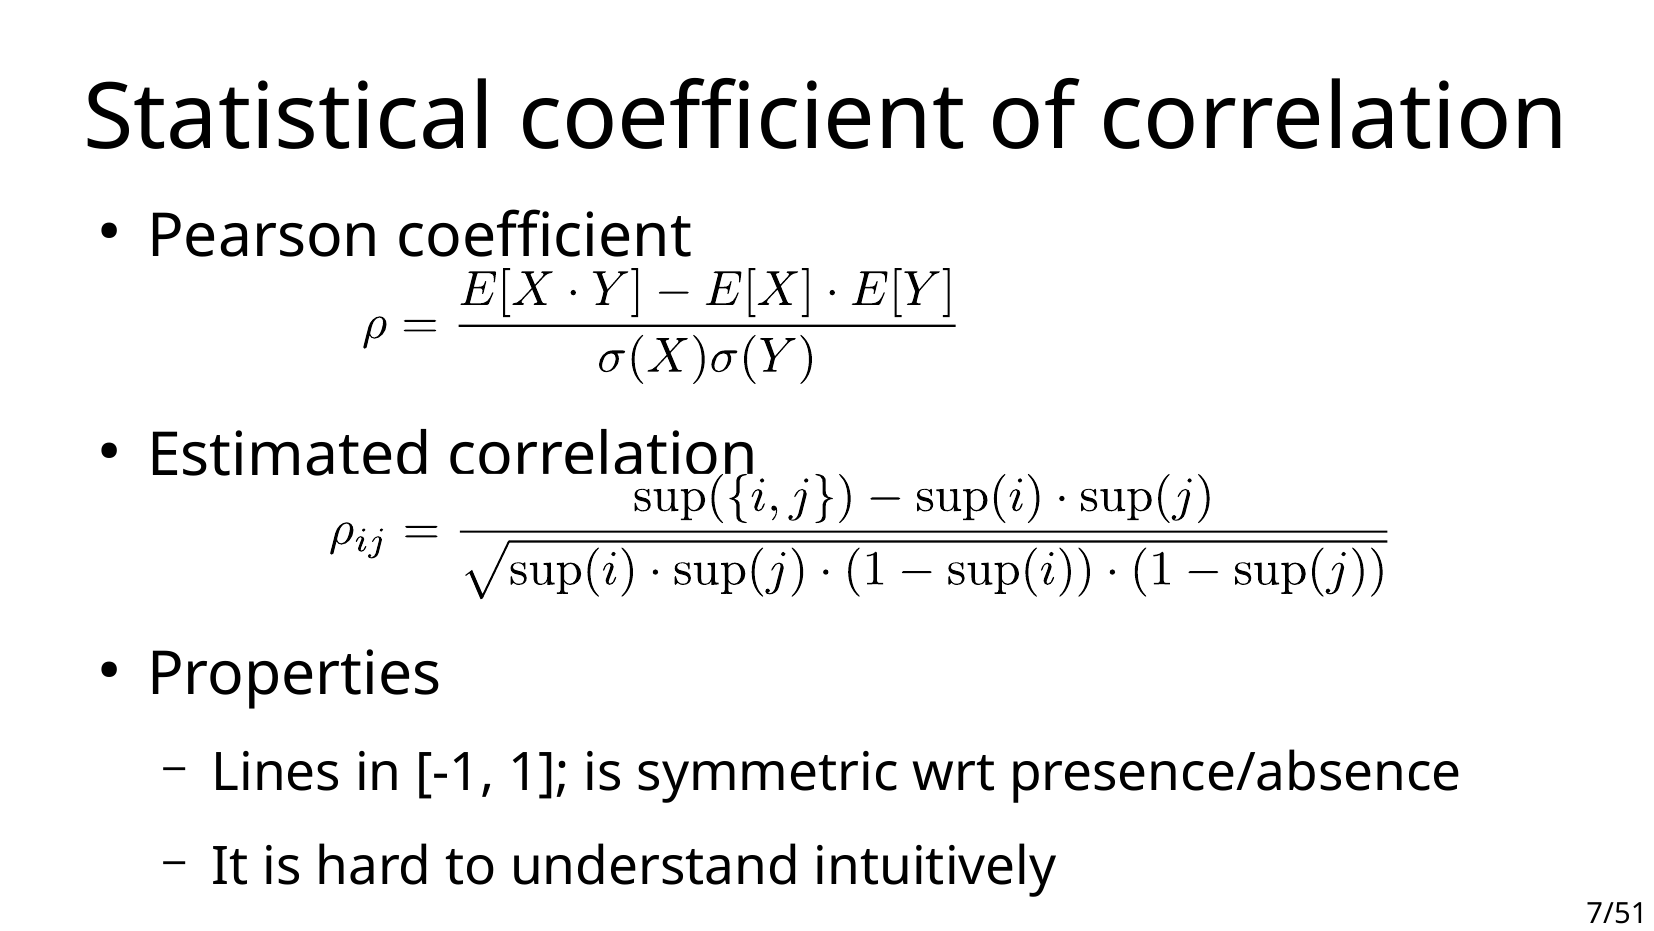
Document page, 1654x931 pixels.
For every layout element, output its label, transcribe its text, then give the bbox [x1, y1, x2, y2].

title Statistical coefficient of correlation [82, 1, 1571, 190]
text_box [361, 268, 956, 384]
list Pearson coefficient Estimated correlation Properties Lines in [-1, 1]; is symmetric wrt presence/absence It is hard to understand intuitively [82, 190, 1571, 909]
text_box [328, 473, 1388, 600]
